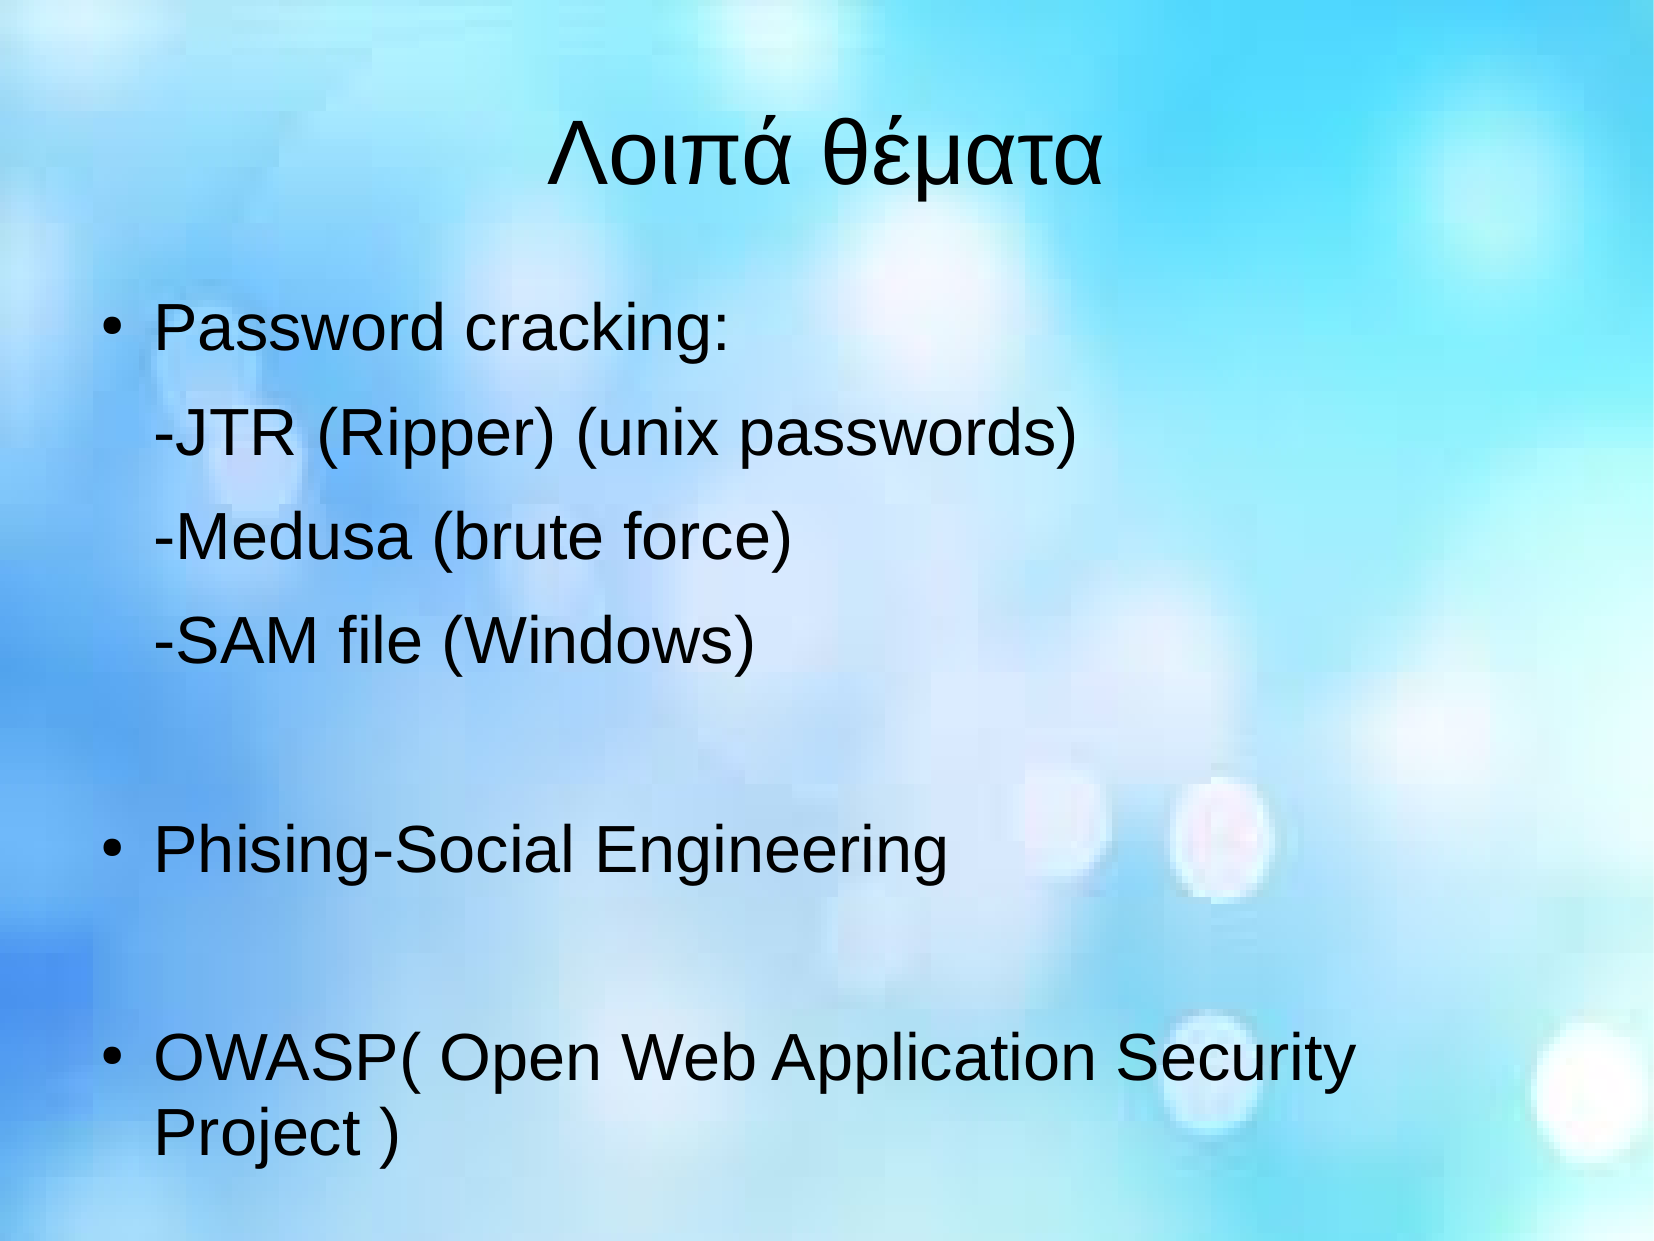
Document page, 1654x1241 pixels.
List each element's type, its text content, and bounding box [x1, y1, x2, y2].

picture [0, 0, 1654, 1241]
title Λοιπά θέματα [82, 49, 1571, 257]
list Password cracking: -JTR (Ripper) (unix passwords) -Medusa (brute force) -SAM file (Windows) Phising-Social Engineering OWASP( Open Web Application Security Project ) [82, 290, 1571, 1170]
